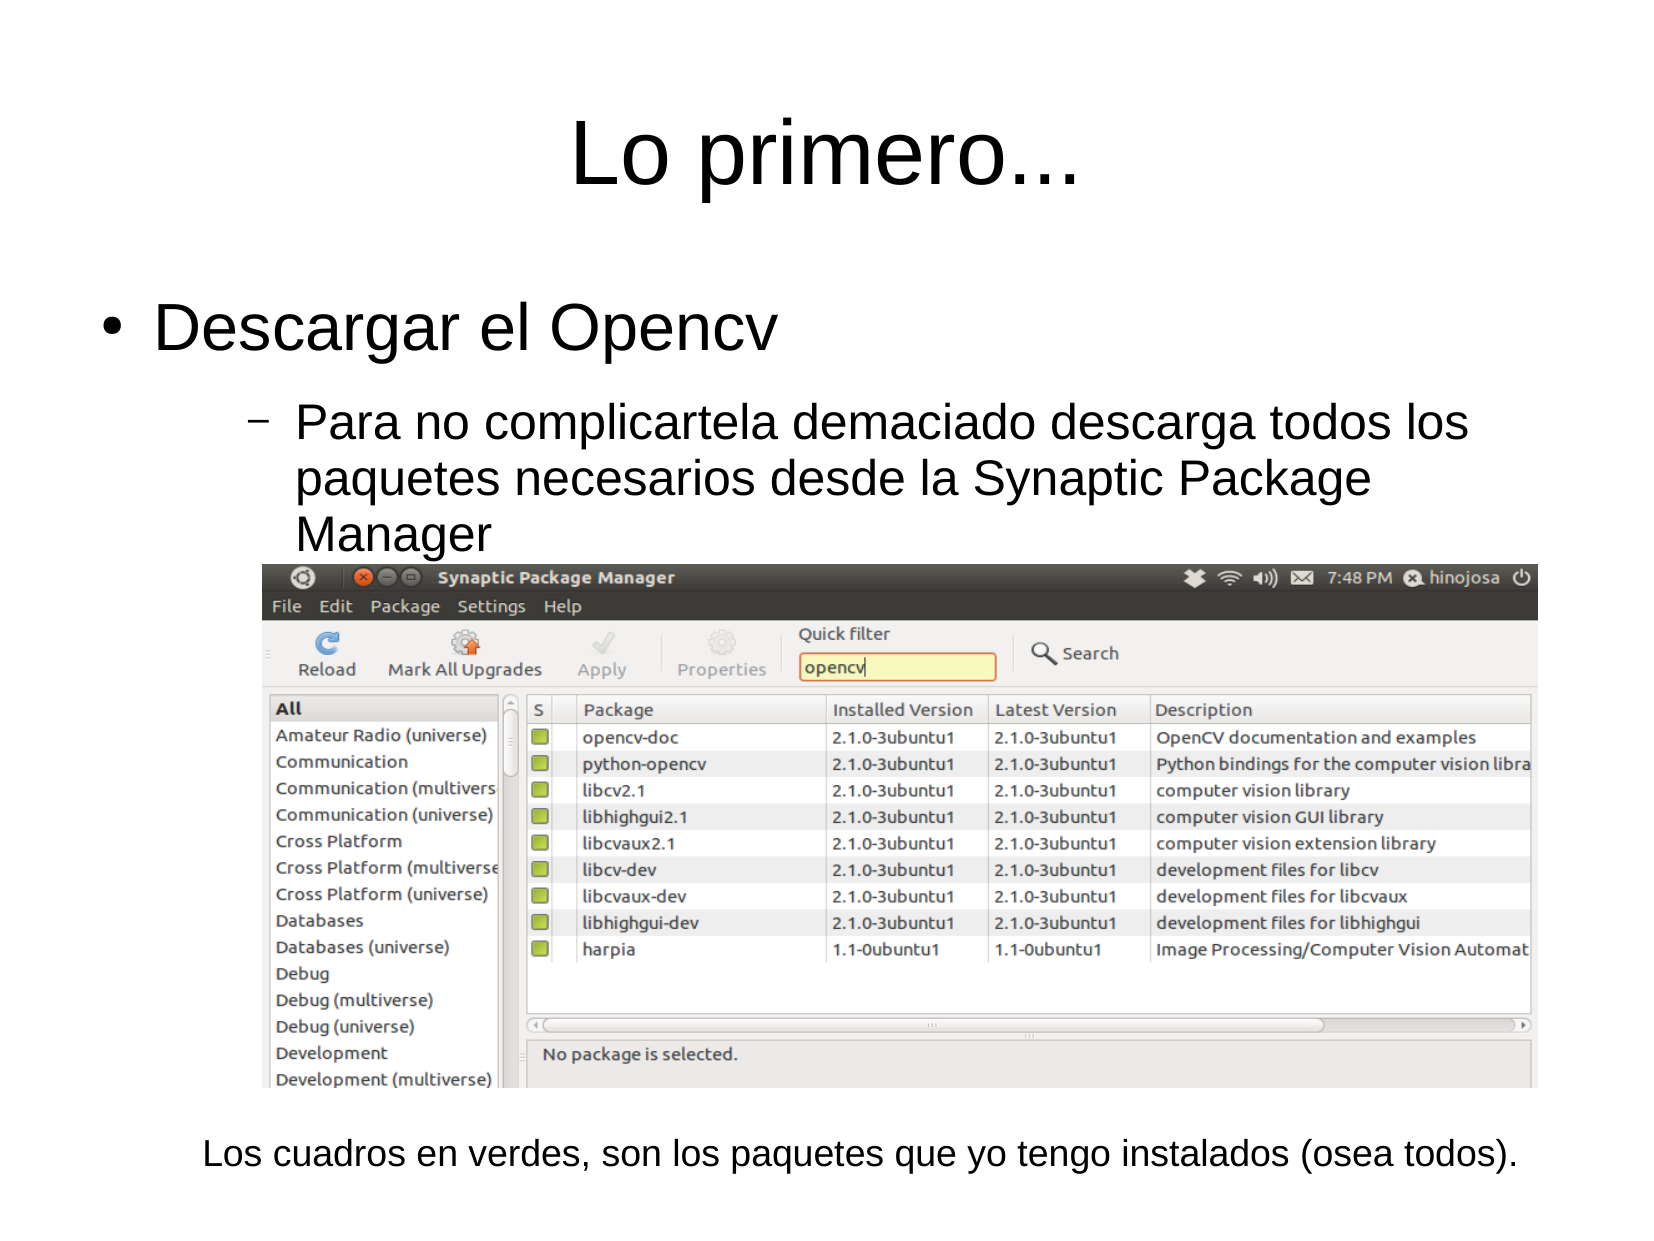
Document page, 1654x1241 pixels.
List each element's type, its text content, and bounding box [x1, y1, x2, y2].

picture [262, 564, 1538, 1088]
text_box Los cuadros en verdes, son los paquetes que yo tengo instalados (osea todos). [187, 1125, 1576, 1182]
list Descargar el Opencv Para no complicartela demaciado descarga todos los paquetes necesarios desde la Synaptic Package Manager [82, 290, 1571, 1109]
title Lo primero... [82, 49, 1571, 257]
